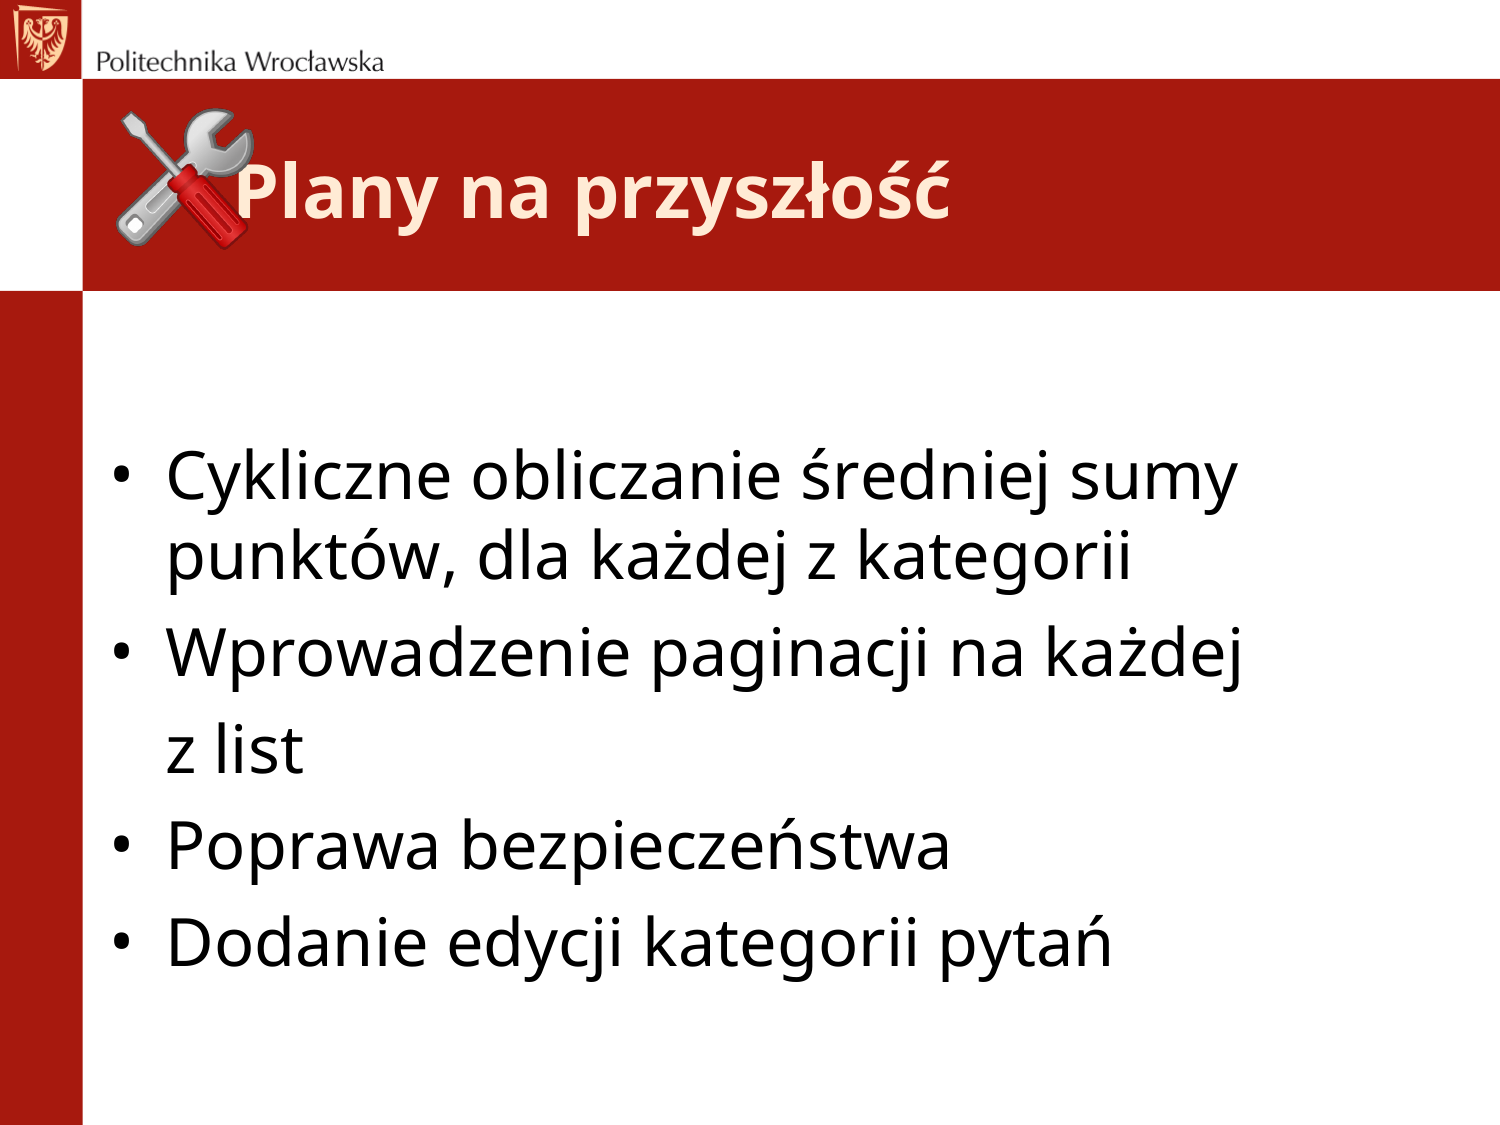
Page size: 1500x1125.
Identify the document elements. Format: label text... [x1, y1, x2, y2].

title Plany na przyszłość [100, 103, 1483, 274]
list Cykliczne obliczanie średniej sumy punktów, dla każdej z kategorii Wprowadzenie paginacji na każdej z list Poprawa bezpieczeństwa Dodanie edycji kategorii pytań [94, 425, 1477, 1125]
picture [0, 0, 384, 79]
picture [108, 103, 260, 256]
